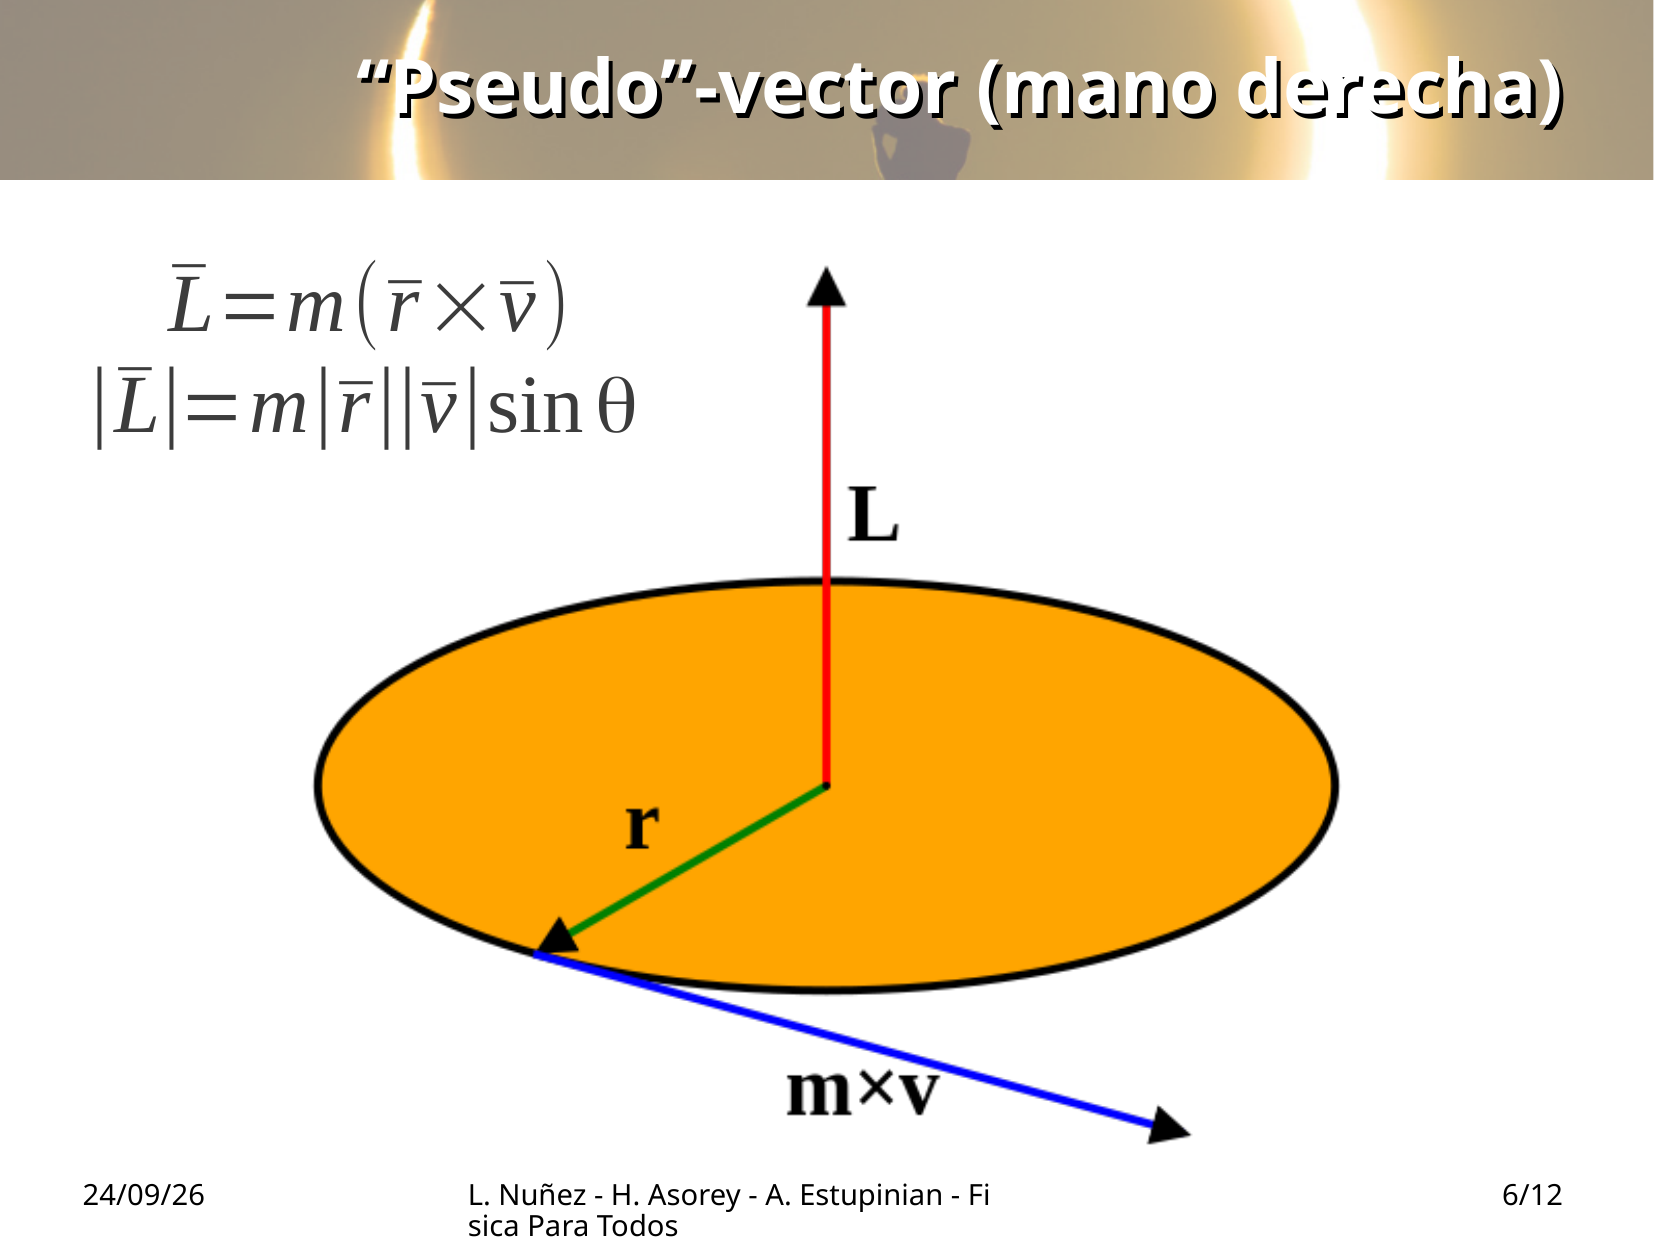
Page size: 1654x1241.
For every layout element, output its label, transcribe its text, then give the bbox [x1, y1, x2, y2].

picture [0, 0, 1654, 180]
chart [77, 255, 646, 454]
title “Pseudo”-vector (mano derecha) [75, 19, 1564, 151]
picture [298, 254, 1356, 1156]
